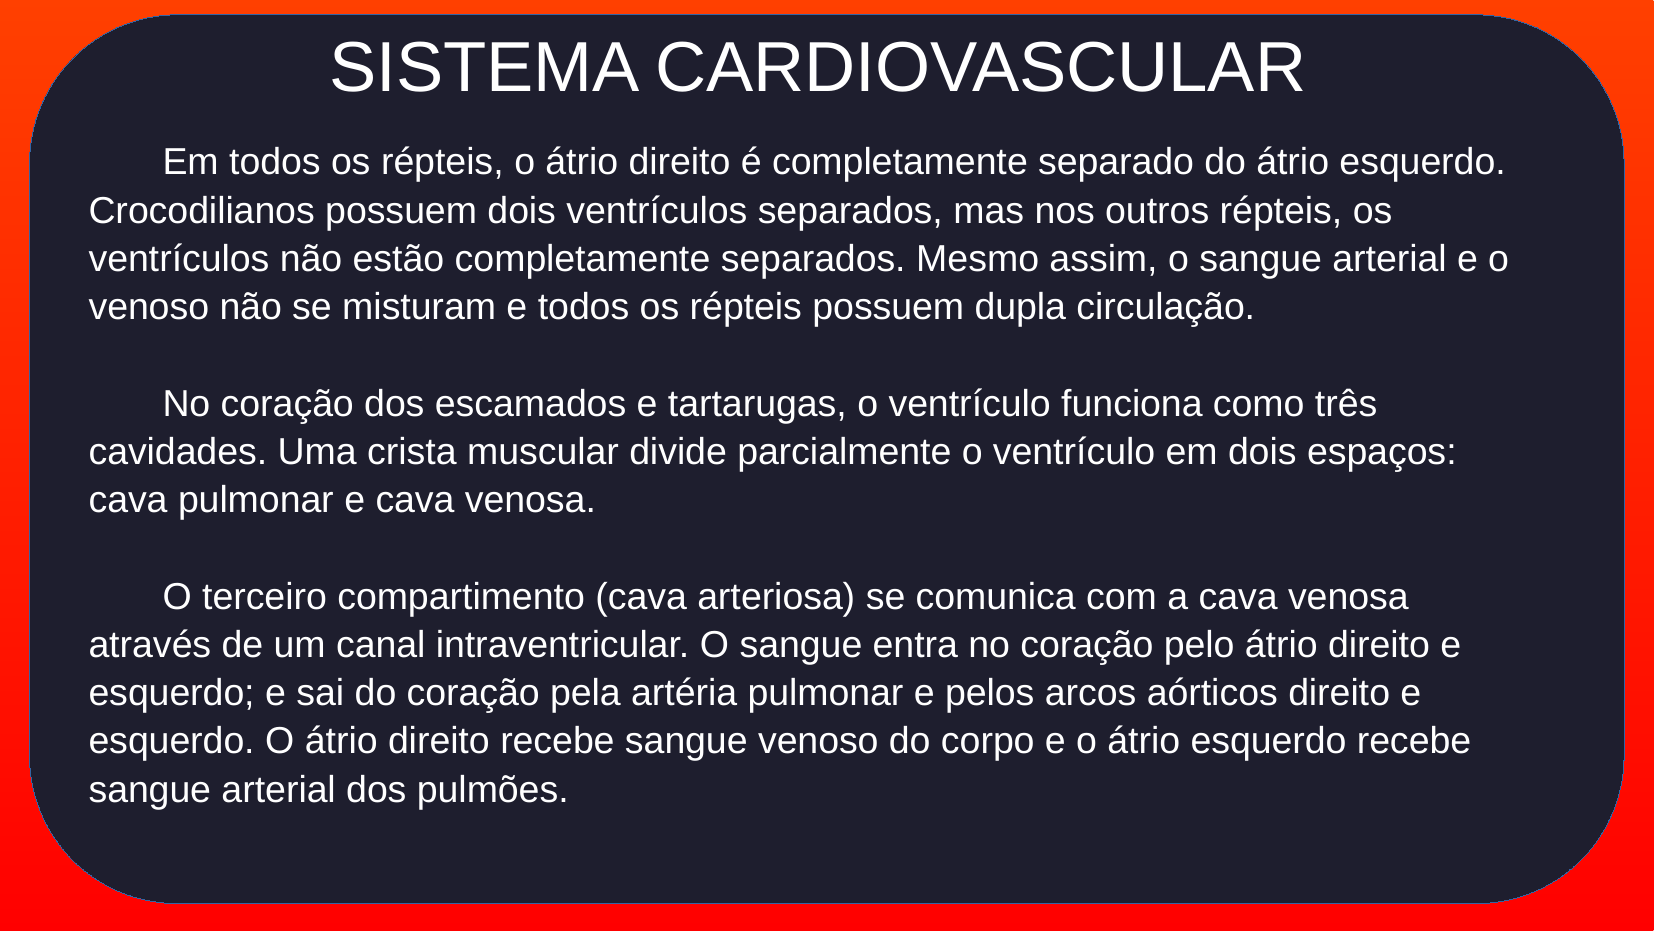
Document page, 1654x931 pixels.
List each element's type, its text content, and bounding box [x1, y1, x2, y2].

text_box Em todos os répteis, o átrio direito é completamente separado do átrio esquerdo. Crocodilianos possuem dois ventrículos separados, mas nos outros répteis, os ventrículos não estão completamente separados. Mesmo assim, o sangue arterial e o venoso não se misturam e todos os répteis possuem dupla circulação. No coração dos escamados e tartarugas, o ventrículo funciona como três cavidades. Uma crista muscular divide parcialmente o ventrículo em dois espaços: cava pulmonar e cava venosa. O terceiro compartimento (cava arteriosa) se comunica com a cava venosa através de um canal intraventricular. O sangue entra no coração pelo átrio direito e esquerdo; e sai do coração pela artéria pulmonar e pelos arcos aórticos direito e esquerdo. O átrio direito recebe sangue venoso do corpo e o átrio esquerdo recebe sangue arterial dos pulmões. [88, 88, 1536, 857]
text_box [29, 43, 1625, 904]
title SISTEMA CARDIOVASCULAR [74, 0, 1563, 156]
